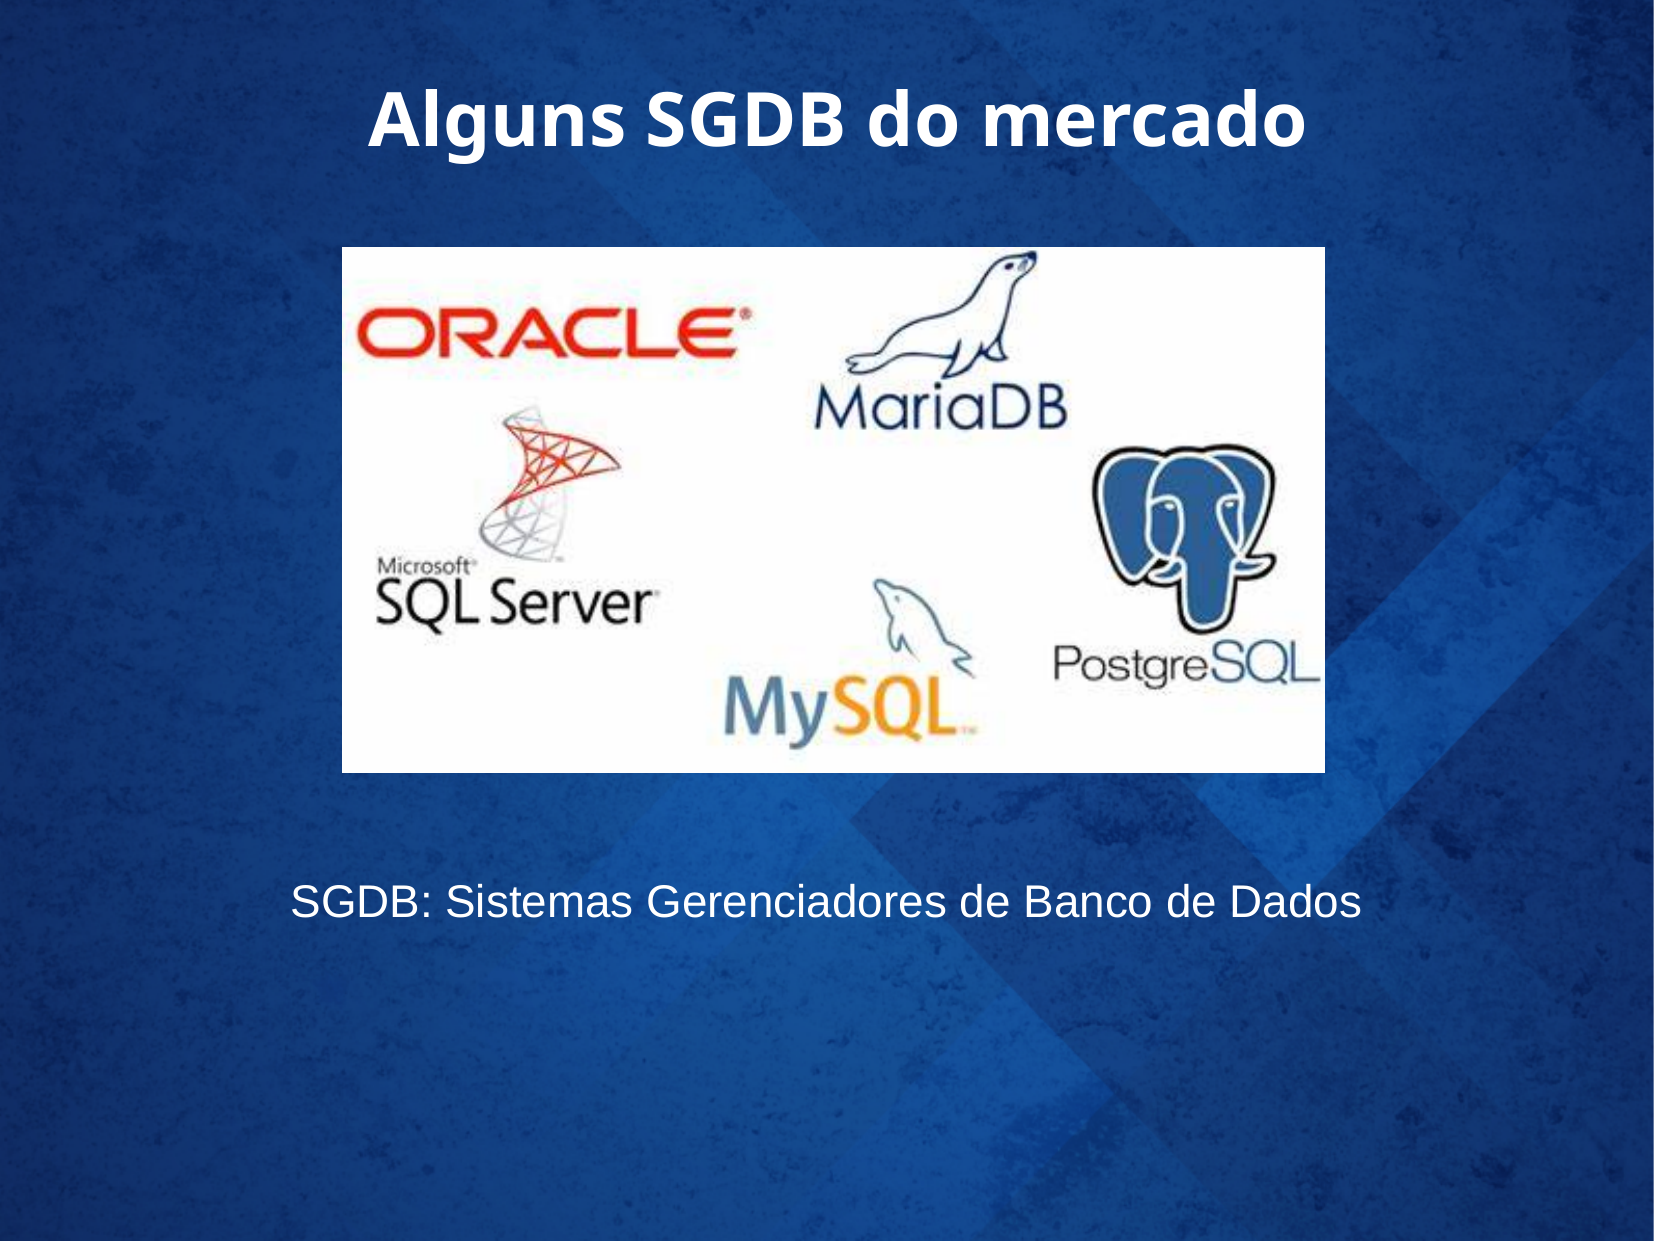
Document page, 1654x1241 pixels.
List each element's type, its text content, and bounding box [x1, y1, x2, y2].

text_box SGDB: Sistemas Gerenciadores de Banco de Dados [177, 868, 1477, 1004]
text_box Alguns SGDB do mercado [224, 59, 1453, 213]
picture [0, 0, 1654, 1241]
